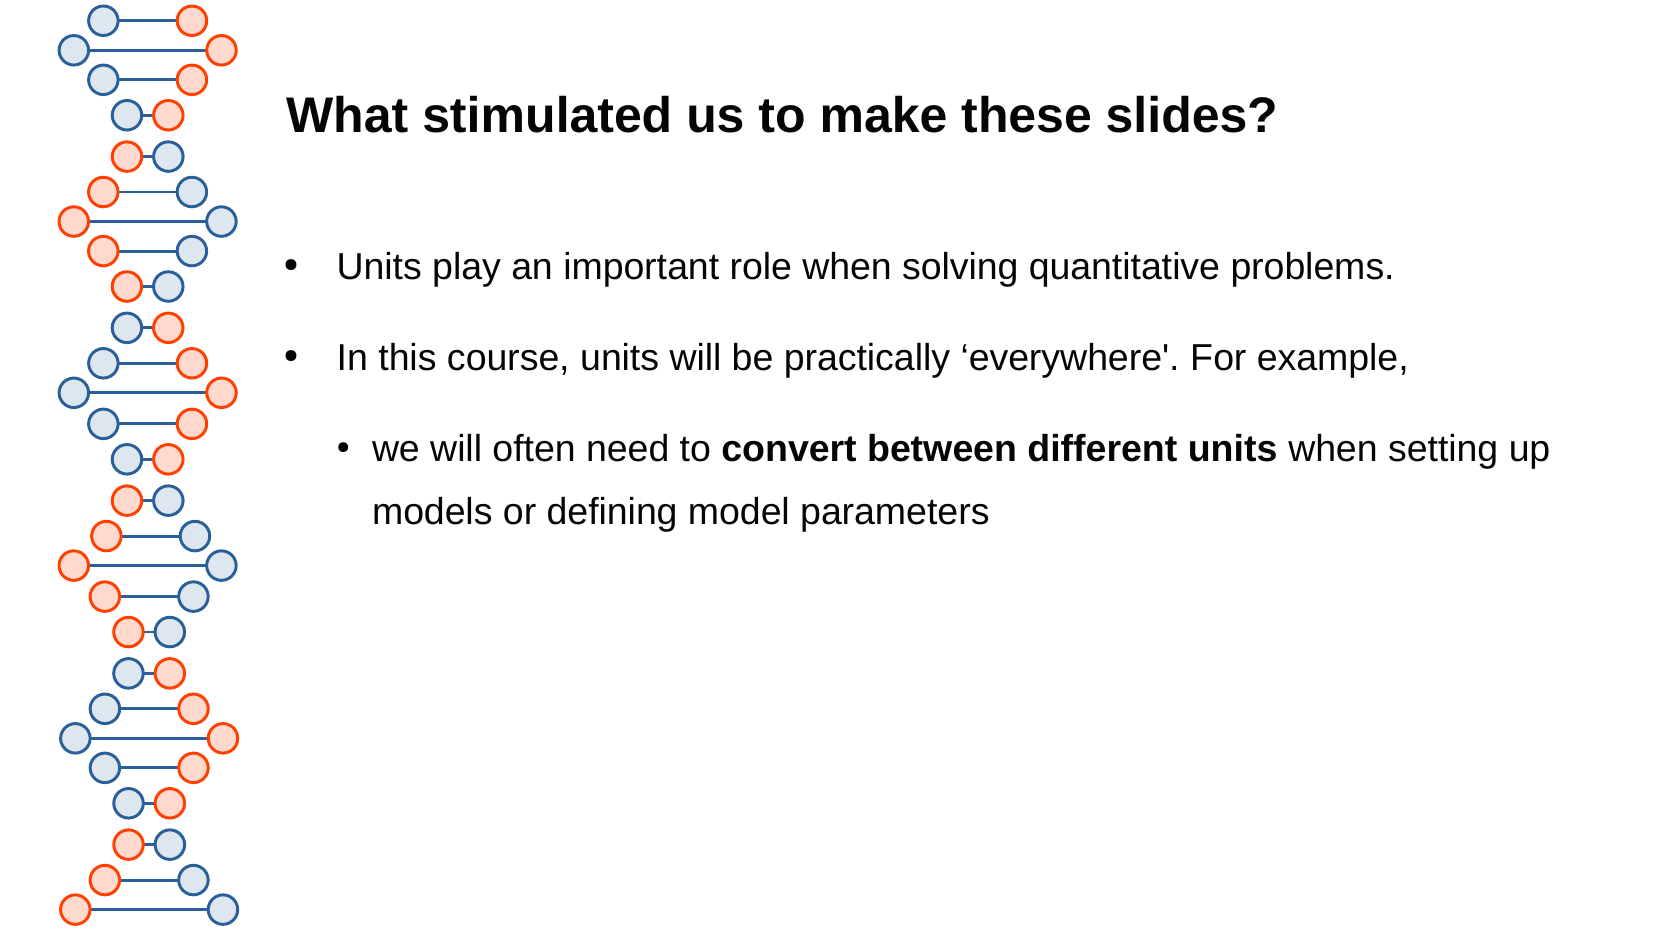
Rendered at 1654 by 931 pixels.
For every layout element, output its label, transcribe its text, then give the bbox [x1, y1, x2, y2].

title What stimulated us to make these slides? [286, 37, 1299, 193]
list Units play an important role when solving quantitative problems. In this course, units will be practically ‘everywhere'. For example, we will often need to convert between different units when setting up models or defining model parameters [265, 224, 1595, 901]
